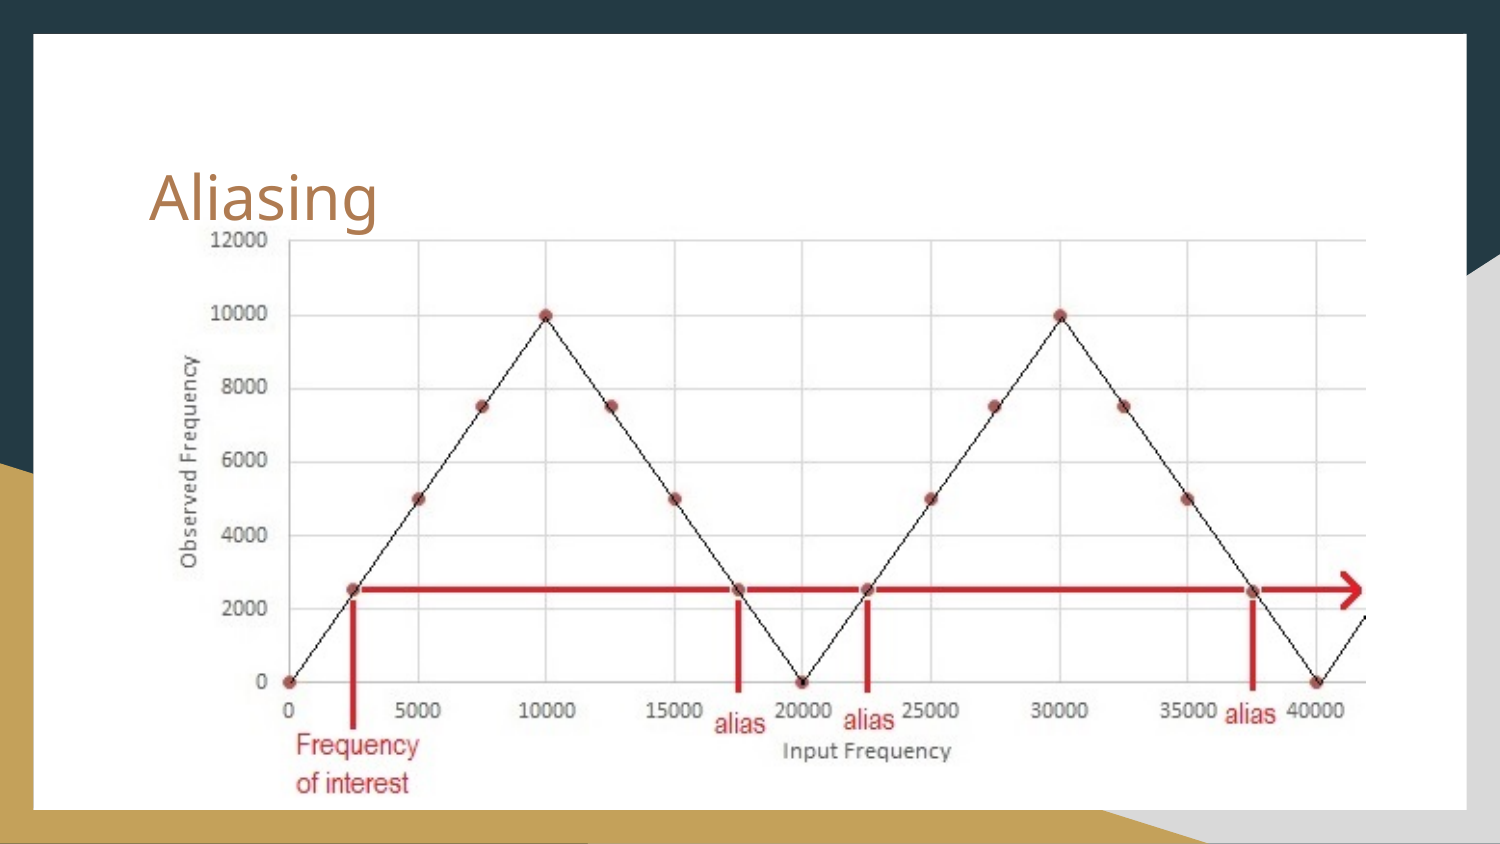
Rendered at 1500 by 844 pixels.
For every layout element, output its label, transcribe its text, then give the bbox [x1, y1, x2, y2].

picture [158, 296, 1366, 809]
title Aliasing [134, 138, 1366, 296]
